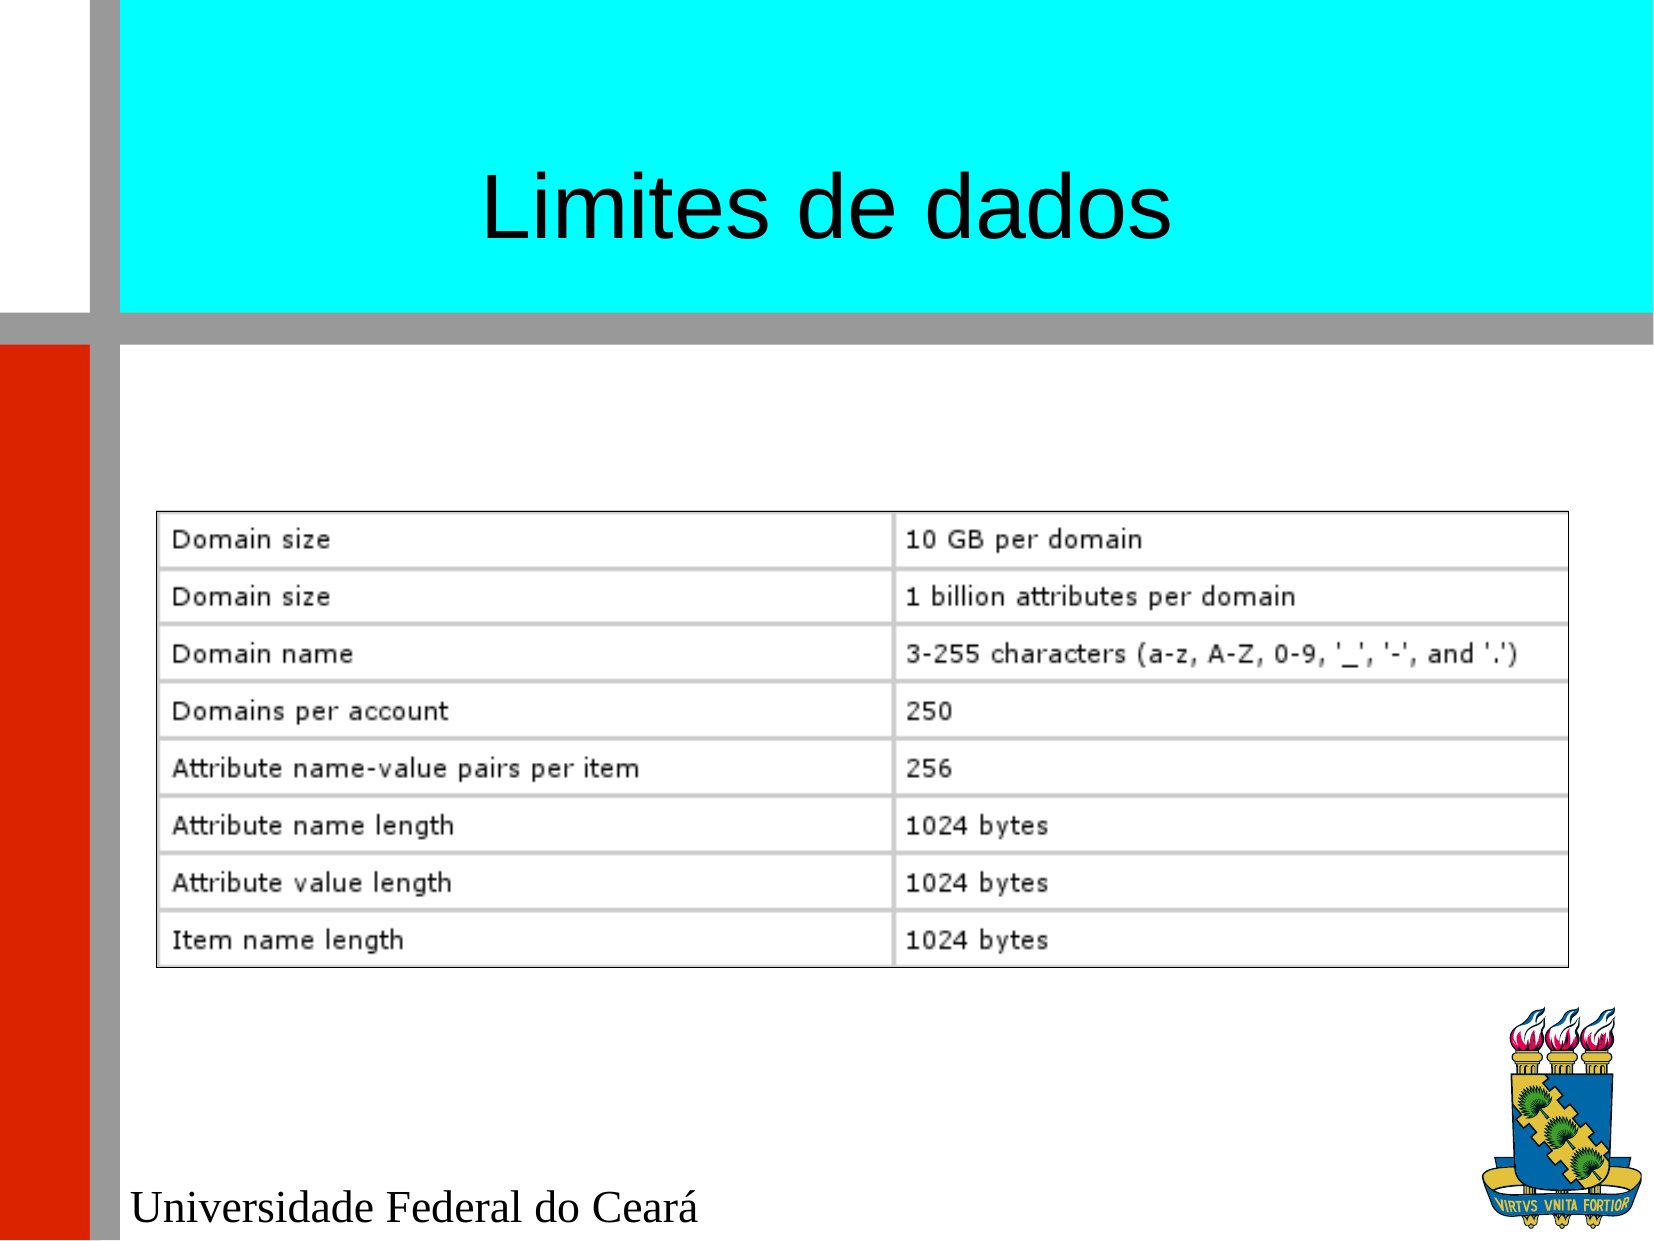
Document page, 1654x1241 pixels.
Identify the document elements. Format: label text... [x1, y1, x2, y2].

picture [156, 510, 1569, 968]
title Limites de dados [121, 102, 1534, 310]
